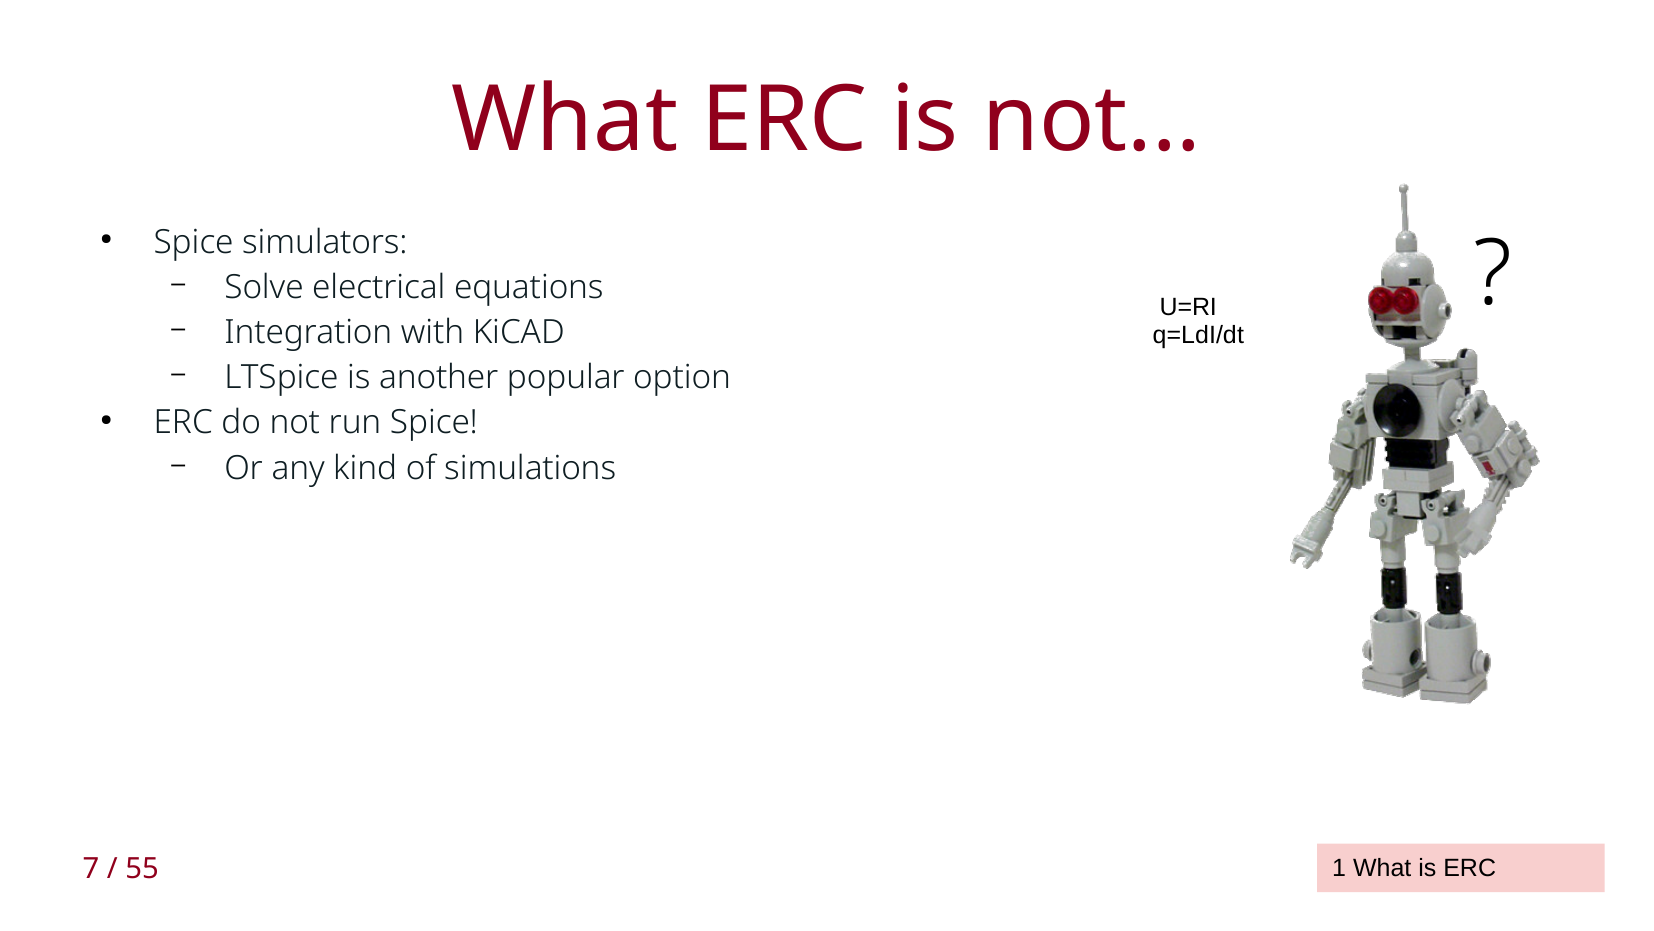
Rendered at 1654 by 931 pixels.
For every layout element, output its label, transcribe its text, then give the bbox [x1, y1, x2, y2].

title What ERC is not... [82, 37, 1571, 193]
picture [1277, 176, 1555, 731]
list Spice simulators: Solve electrical equations Integration with KiCAD LTSpice is another popular option ERC do not run Spice! Or any kind of simulations [82, 217, 1068, 758]
text_box 1 What is ERC [1317, 843, 1605, 893]
text_box U=RI q=LdI/dt [1137, 285, 1332, 385]
list ? [1403, 206, 1555, 343]
